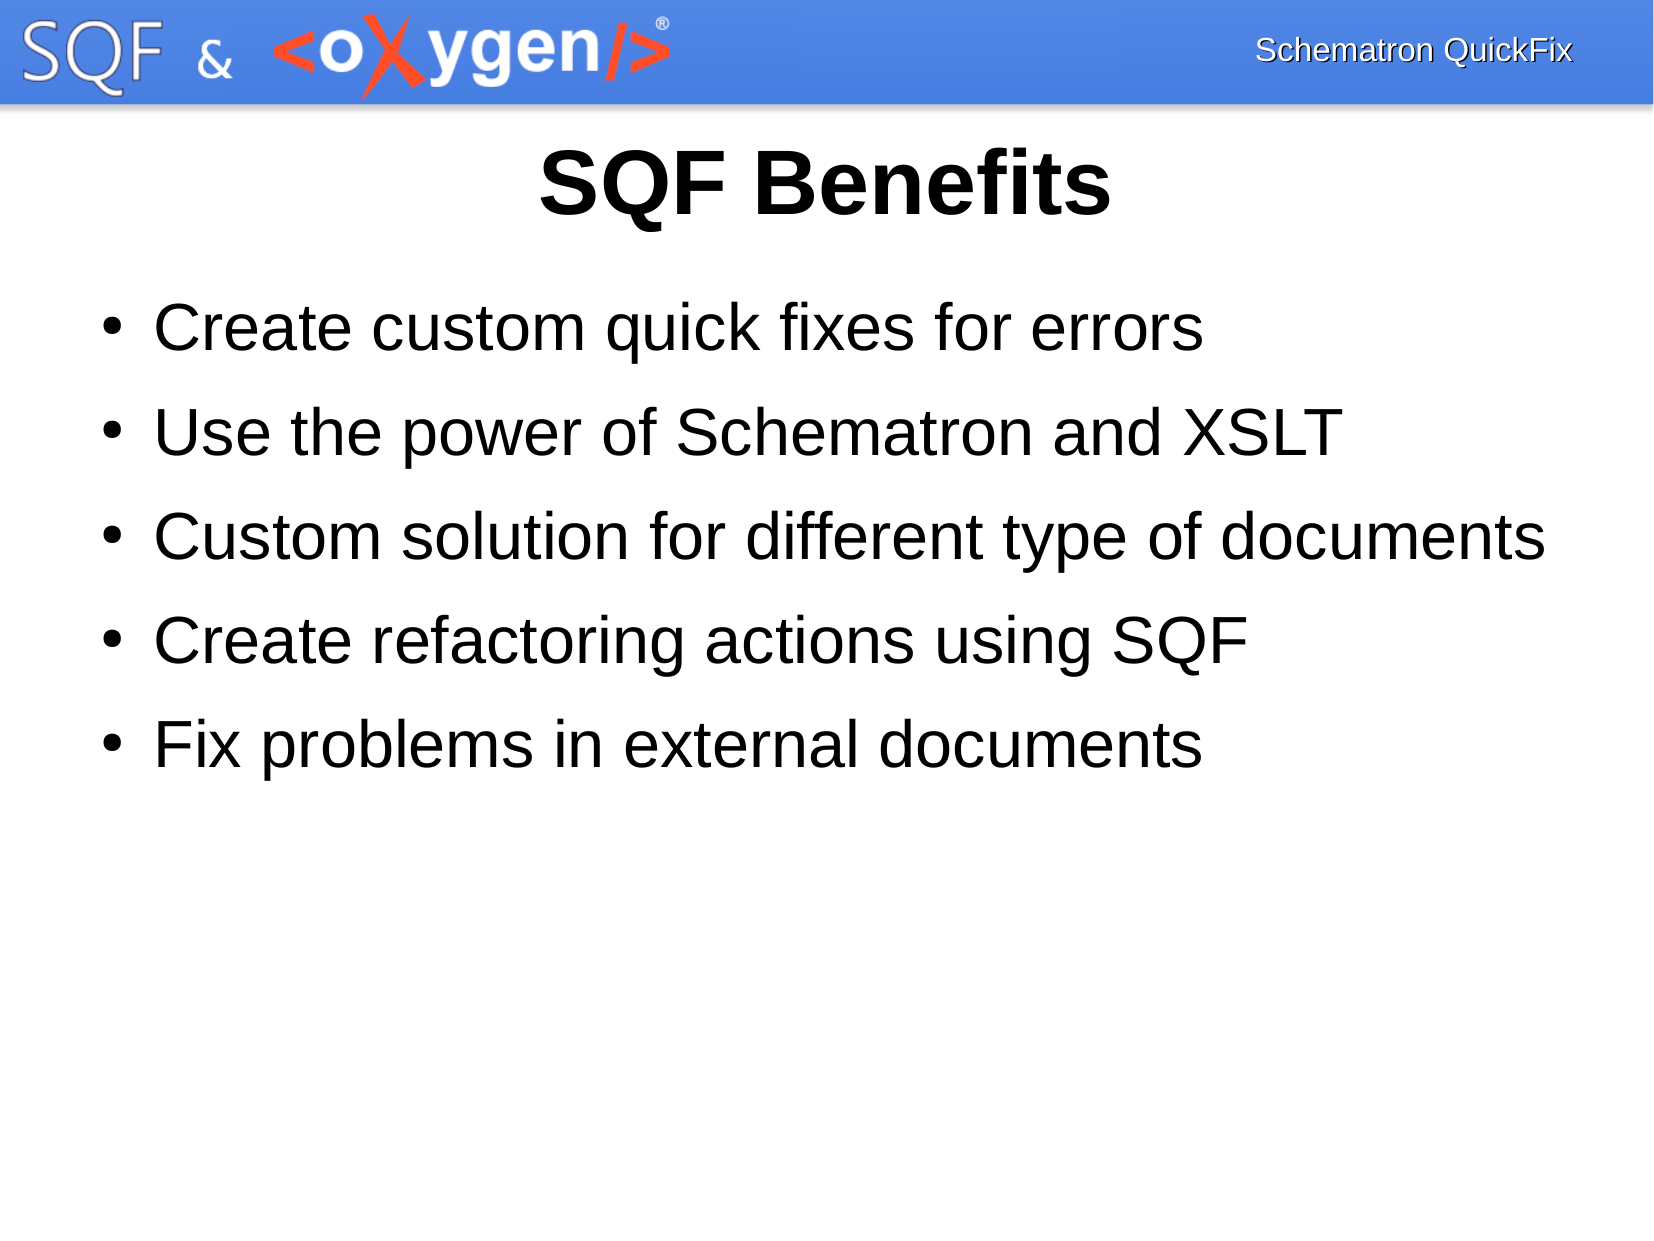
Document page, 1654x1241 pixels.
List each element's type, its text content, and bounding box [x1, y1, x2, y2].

list Create custom quick fixes for errors Use the power of Schematron and XSLT Custom solution for different type of documents Create refactoring actions using SQF Fix problems in external documents [82, 290, 1571, 1152]
title SQF Benefits [82, 78, 1571, 287]
picture [0, 0, 1654, 118]
